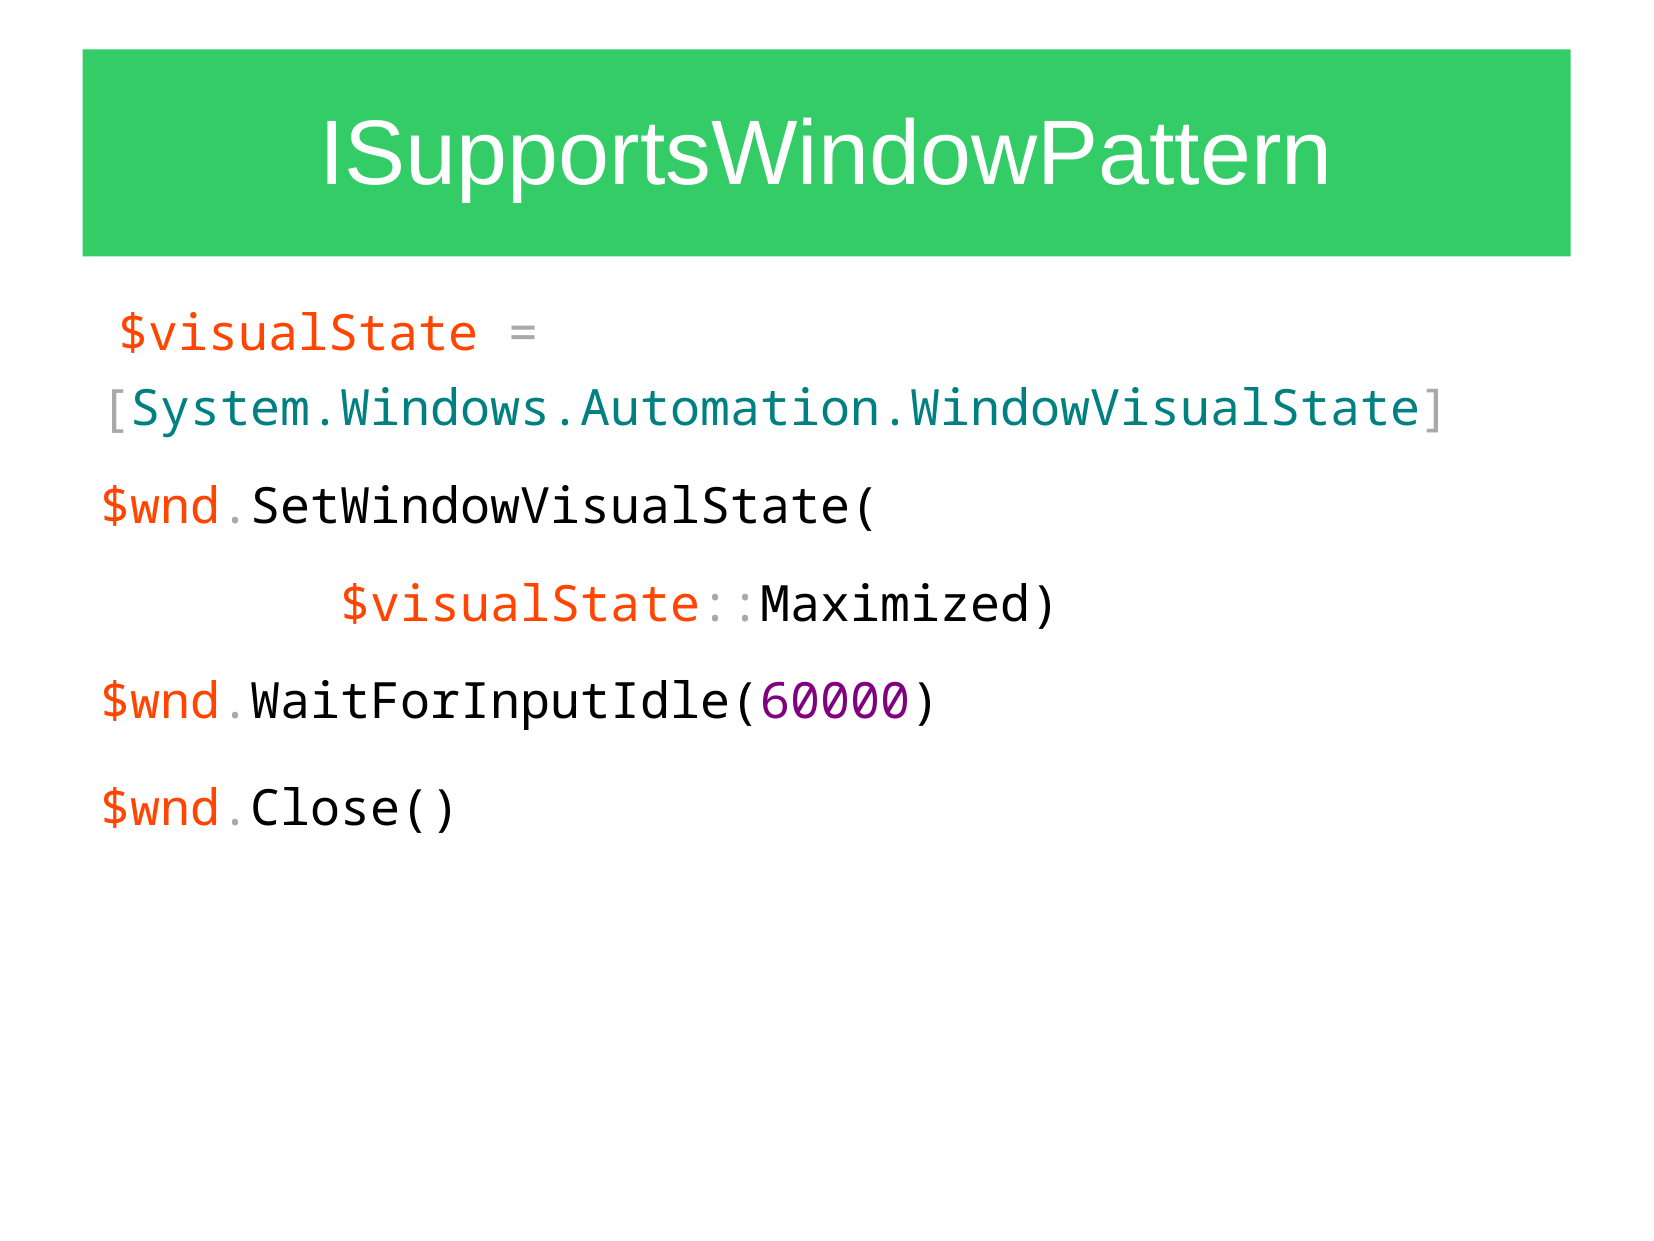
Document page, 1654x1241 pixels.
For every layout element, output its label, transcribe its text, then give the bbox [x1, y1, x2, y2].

list $visualState = [System.Windows.Automation.WindowVisualState] $wnd.SetWindowVisualState( $visualState::Maximized) $wnd.WaitForInputIdle(60000) $wnd.Close() [100, 290, 1556, 1010]
title ISupportsWindowPattern [82, 49, 1571, 257]
